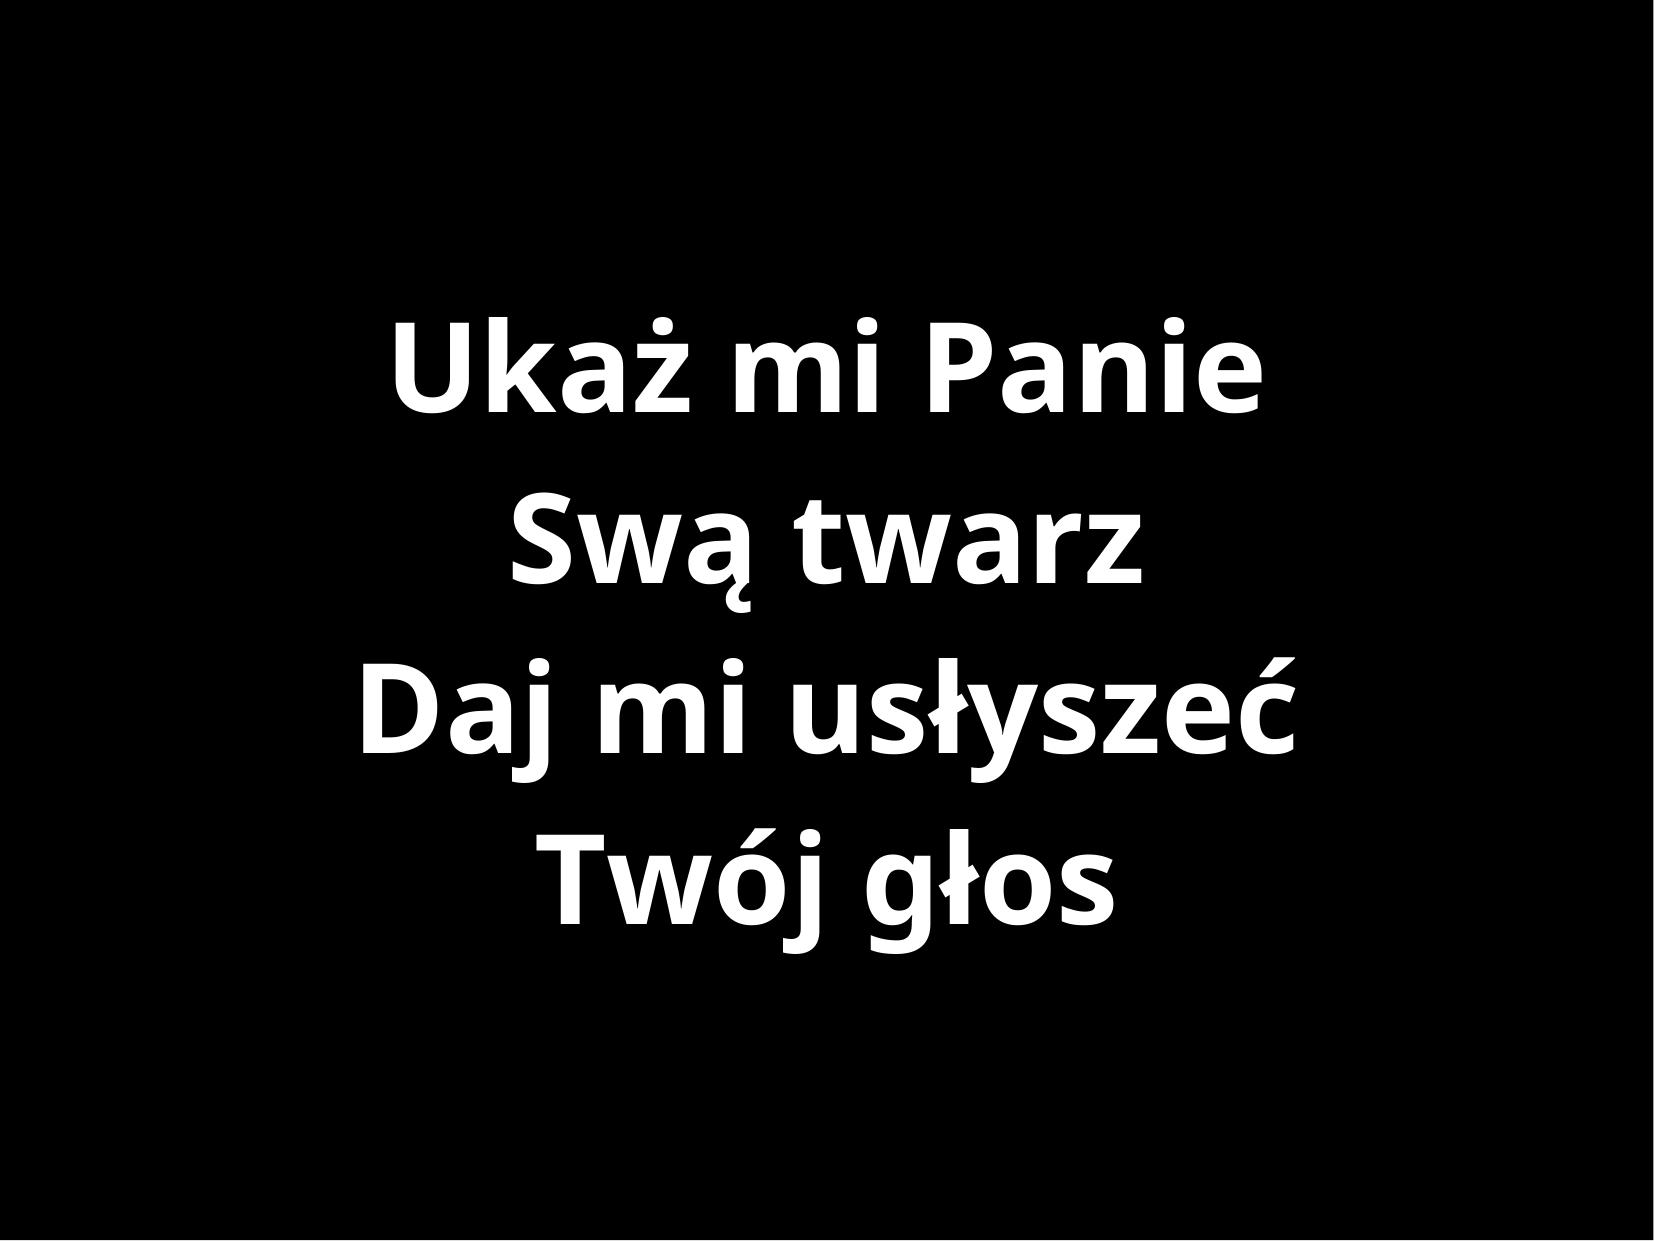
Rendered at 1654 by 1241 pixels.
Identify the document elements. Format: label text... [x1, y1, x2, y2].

title Ukaż mi Panie Swą twarz Daj mi usłyszeć Twój głos [0, 0, 1654, 1241]
